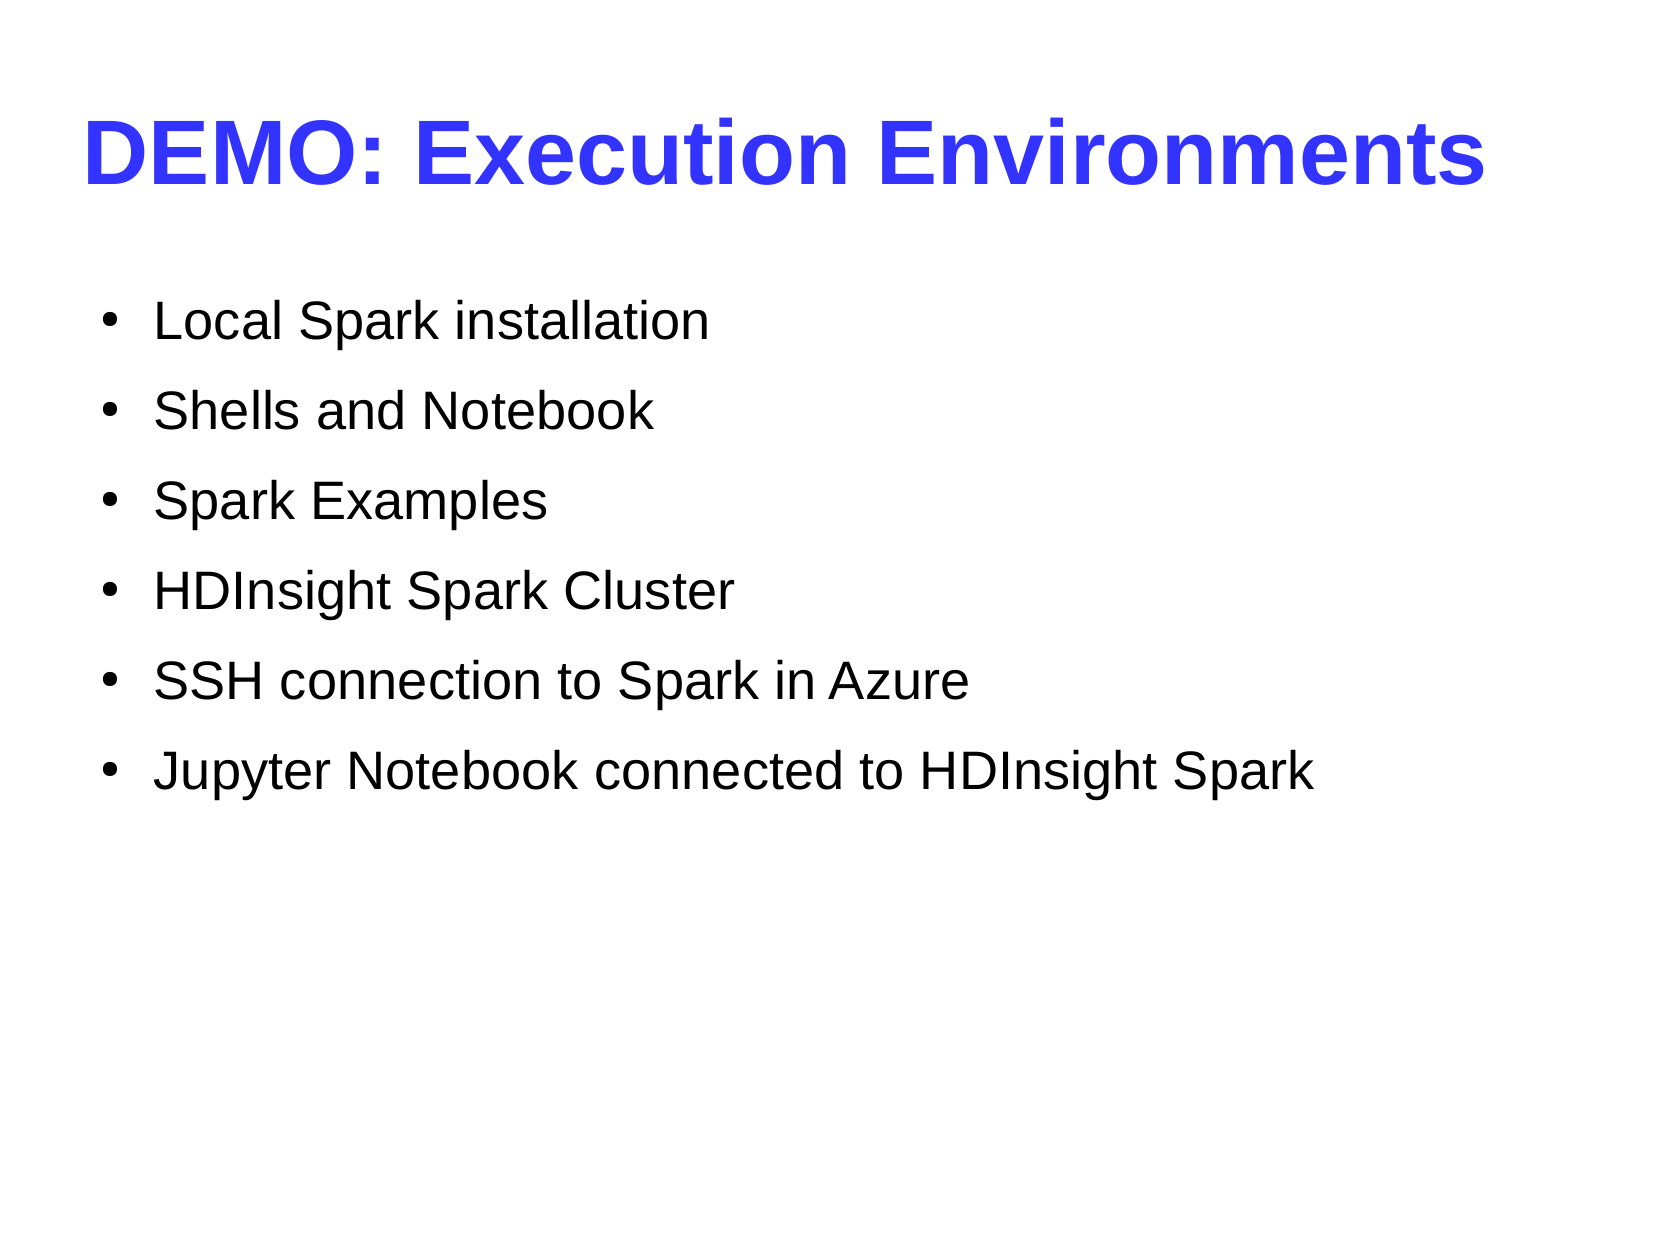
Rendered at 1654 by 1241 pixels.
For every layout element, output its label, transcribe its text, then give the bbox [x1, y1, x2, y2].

list Local Spark installation Shells and Notebook Spark Examples HDInsight Spark Cluster SSH connection to Spark in Azure Jupyter Notebook connected to HDInsight Spark [82, 290, 1571, 1010]
title DEMO: Execution Environments [82, 49, 1571, 257]
